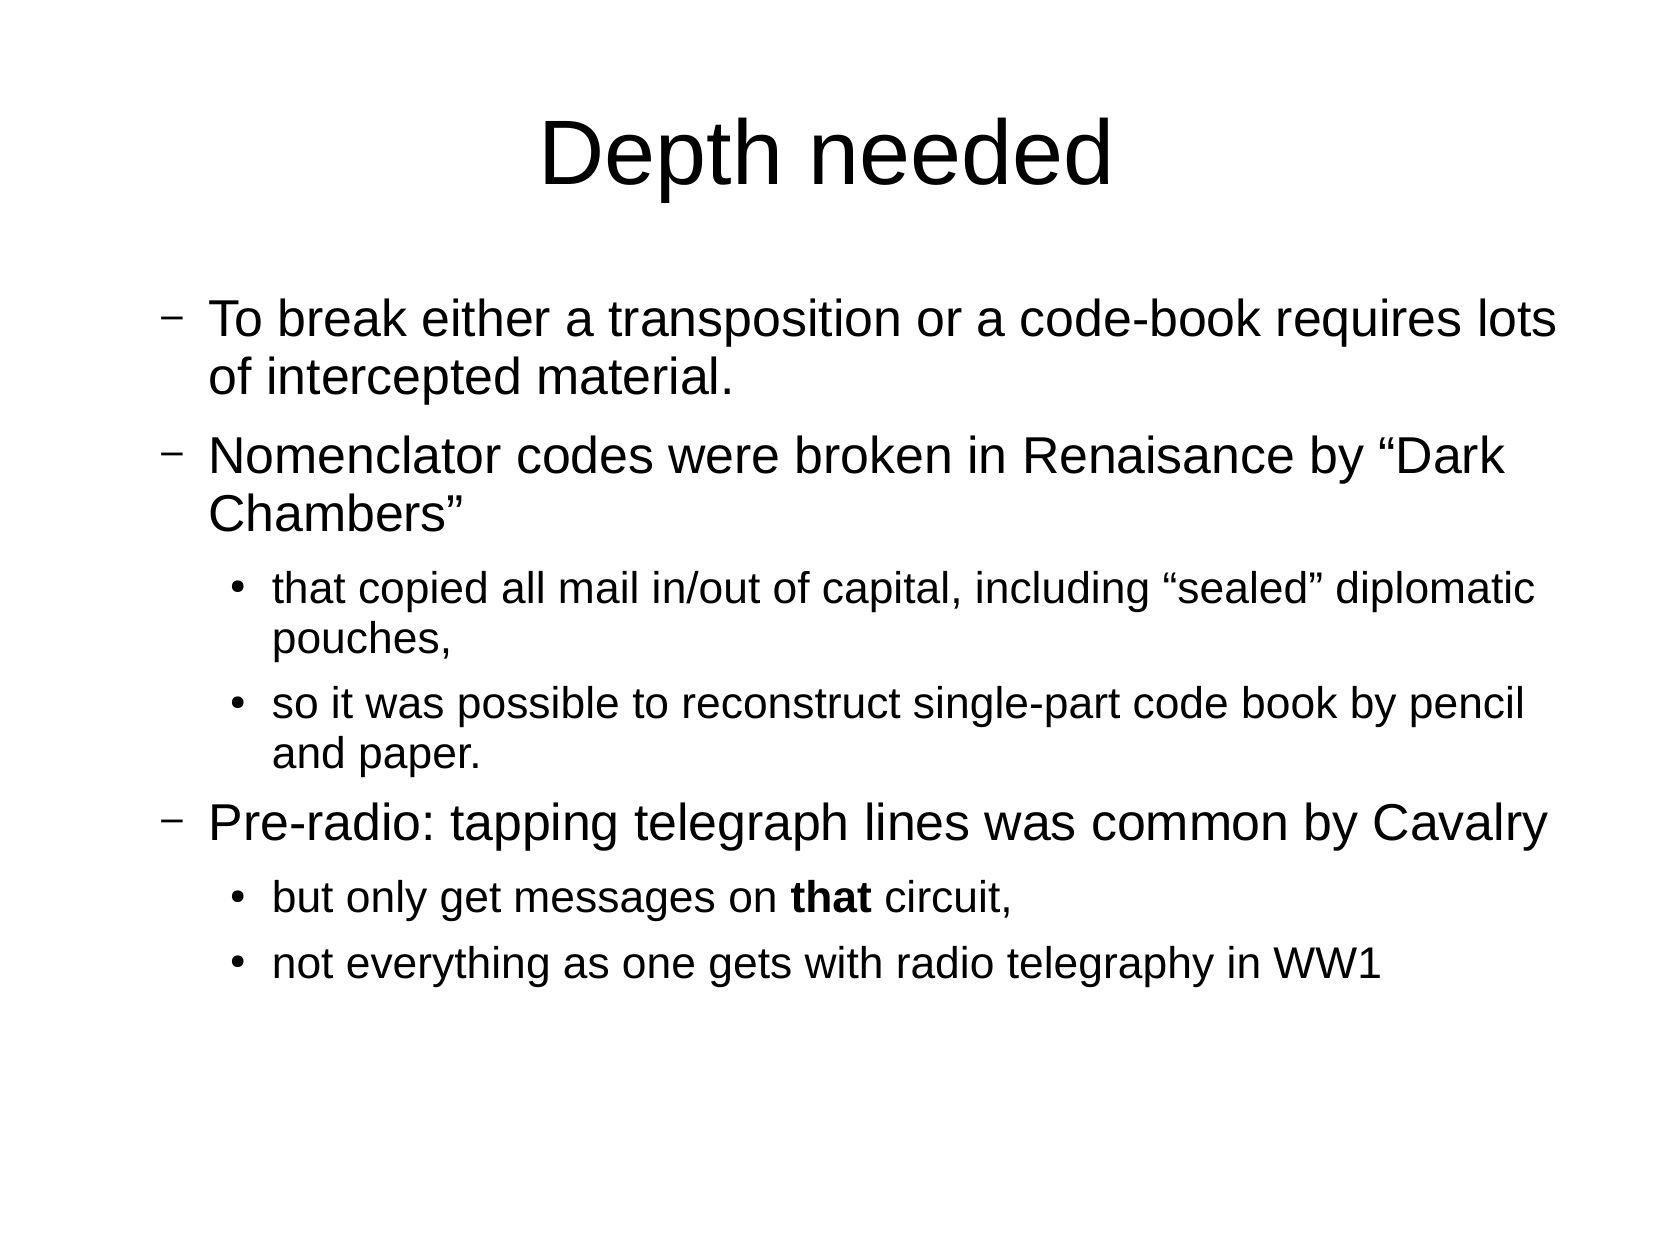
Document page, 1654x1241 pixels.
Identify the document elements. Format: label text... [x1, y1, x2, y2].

title Depth needed [82, 49, 1571, 257]
list To break either a transposition or a code-book requires lots of intercepted material. Nomenclator codes were broken in Renaisance by “Dark Chambers” that copied all mail in/out of capital, including “sealed” diplomatic pouches, so it was possible to reconstruct single-part code book by pencil and paper. Pre-radio: tapping telegraph lines was common by Cavalry but only get messages on that circuit, not everything as one gets with radio telegraphy in WW1 [82, 290, 1571, 1010]
